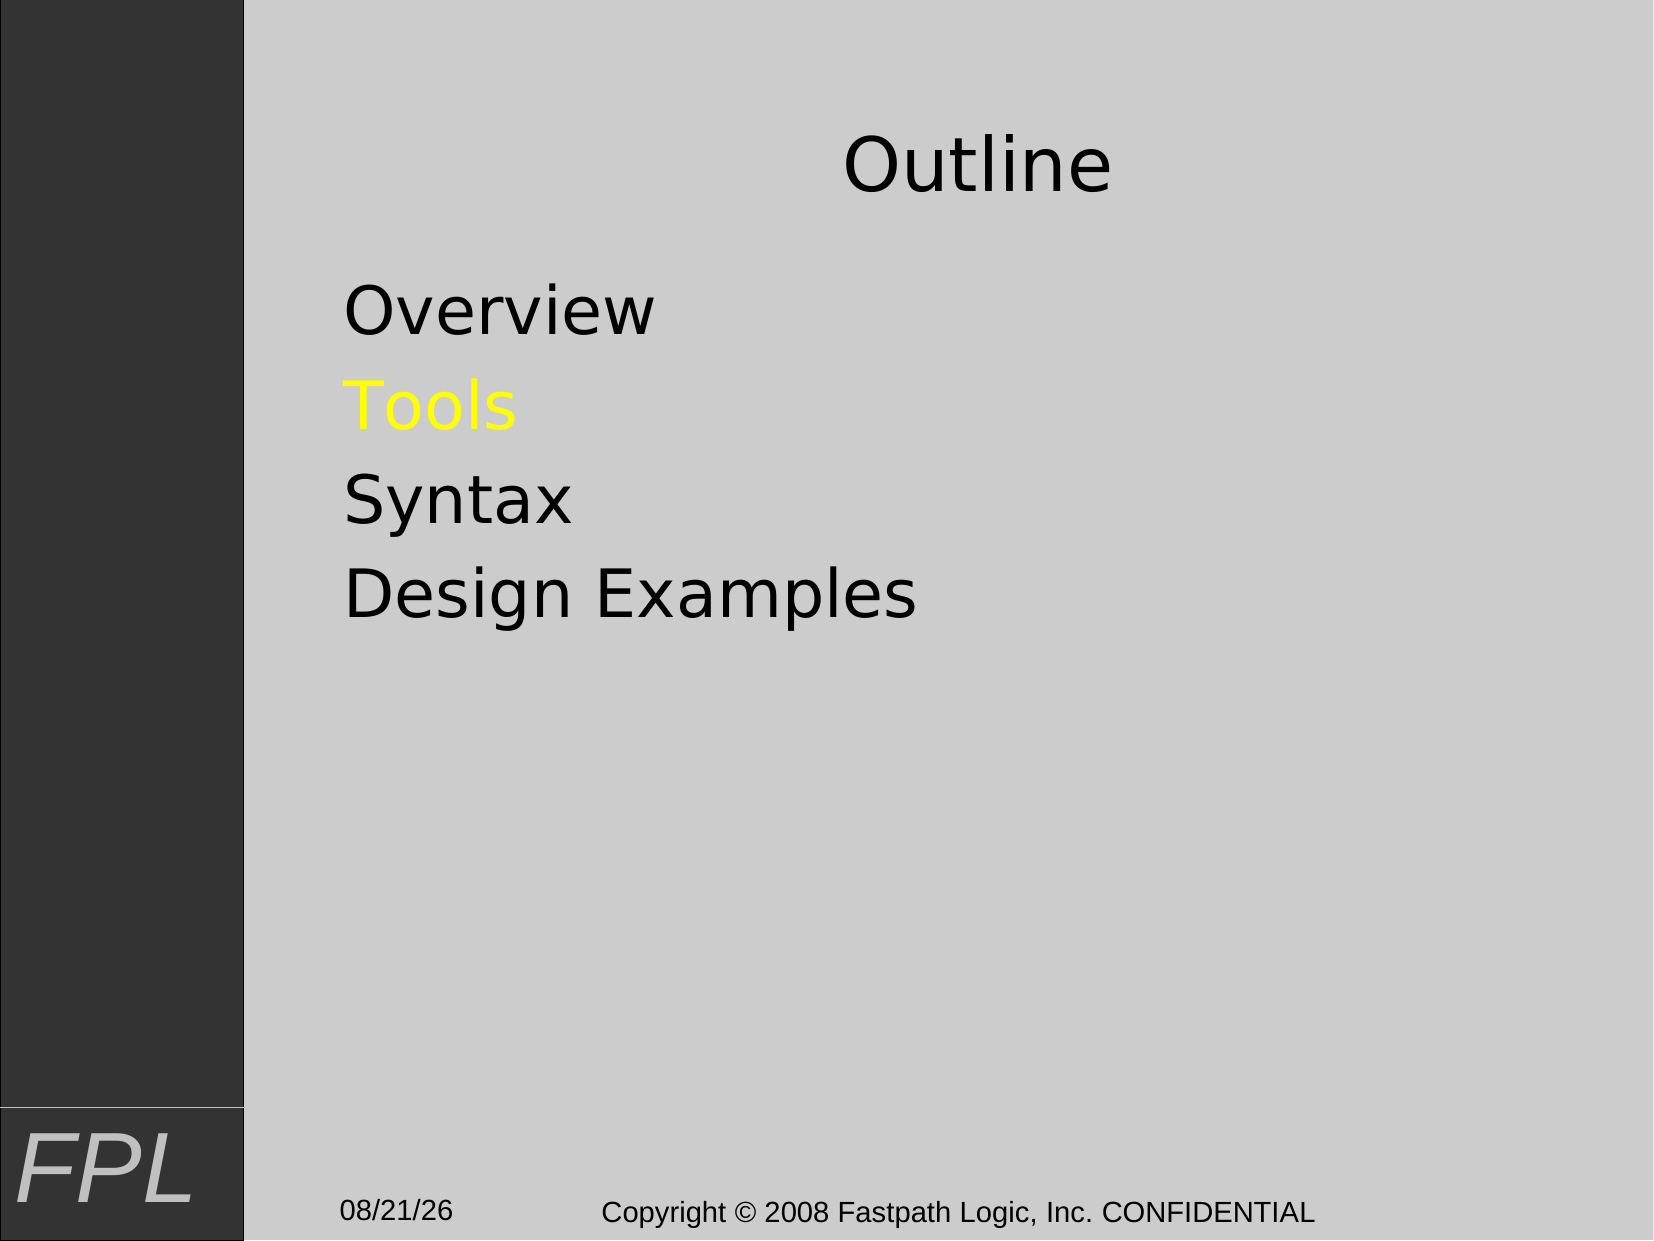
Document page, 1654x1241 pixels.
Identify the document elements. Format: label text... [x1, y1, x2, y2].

list Overview Tools Syntax Design Examples [322, 272, 1635, 1179]
title Outline [427, 57, 1530, 272]
